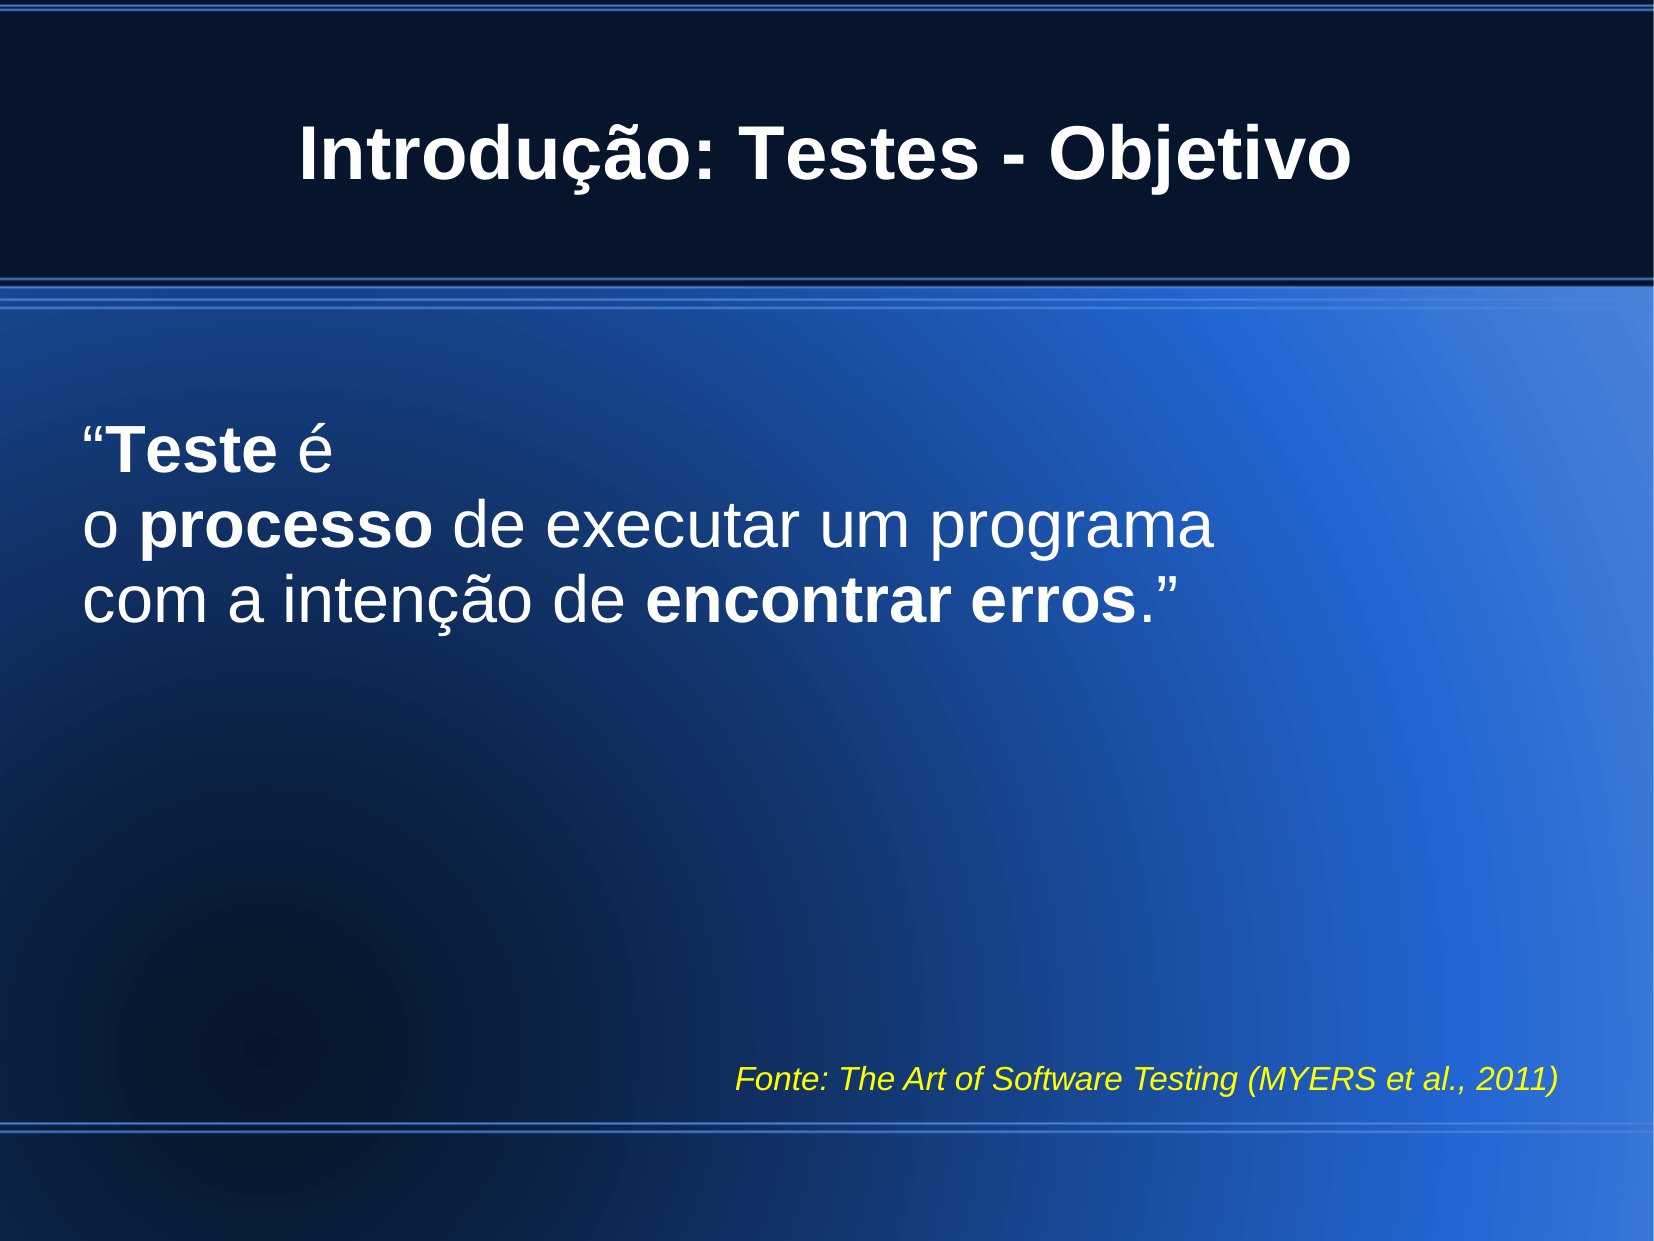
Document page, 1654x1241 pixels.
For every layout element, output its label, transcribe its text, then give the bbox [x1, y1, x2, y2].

subtitle “Teste é o processo de executar um programa com a intenção de encontrar erros.” [82, 49, 1571, 1075]
text_box Fonte: The Art of Software Testing (MYERS et al., 2011) [720, 1053, 1586, 1106]
picture [0, 0, 1654, 1241]
